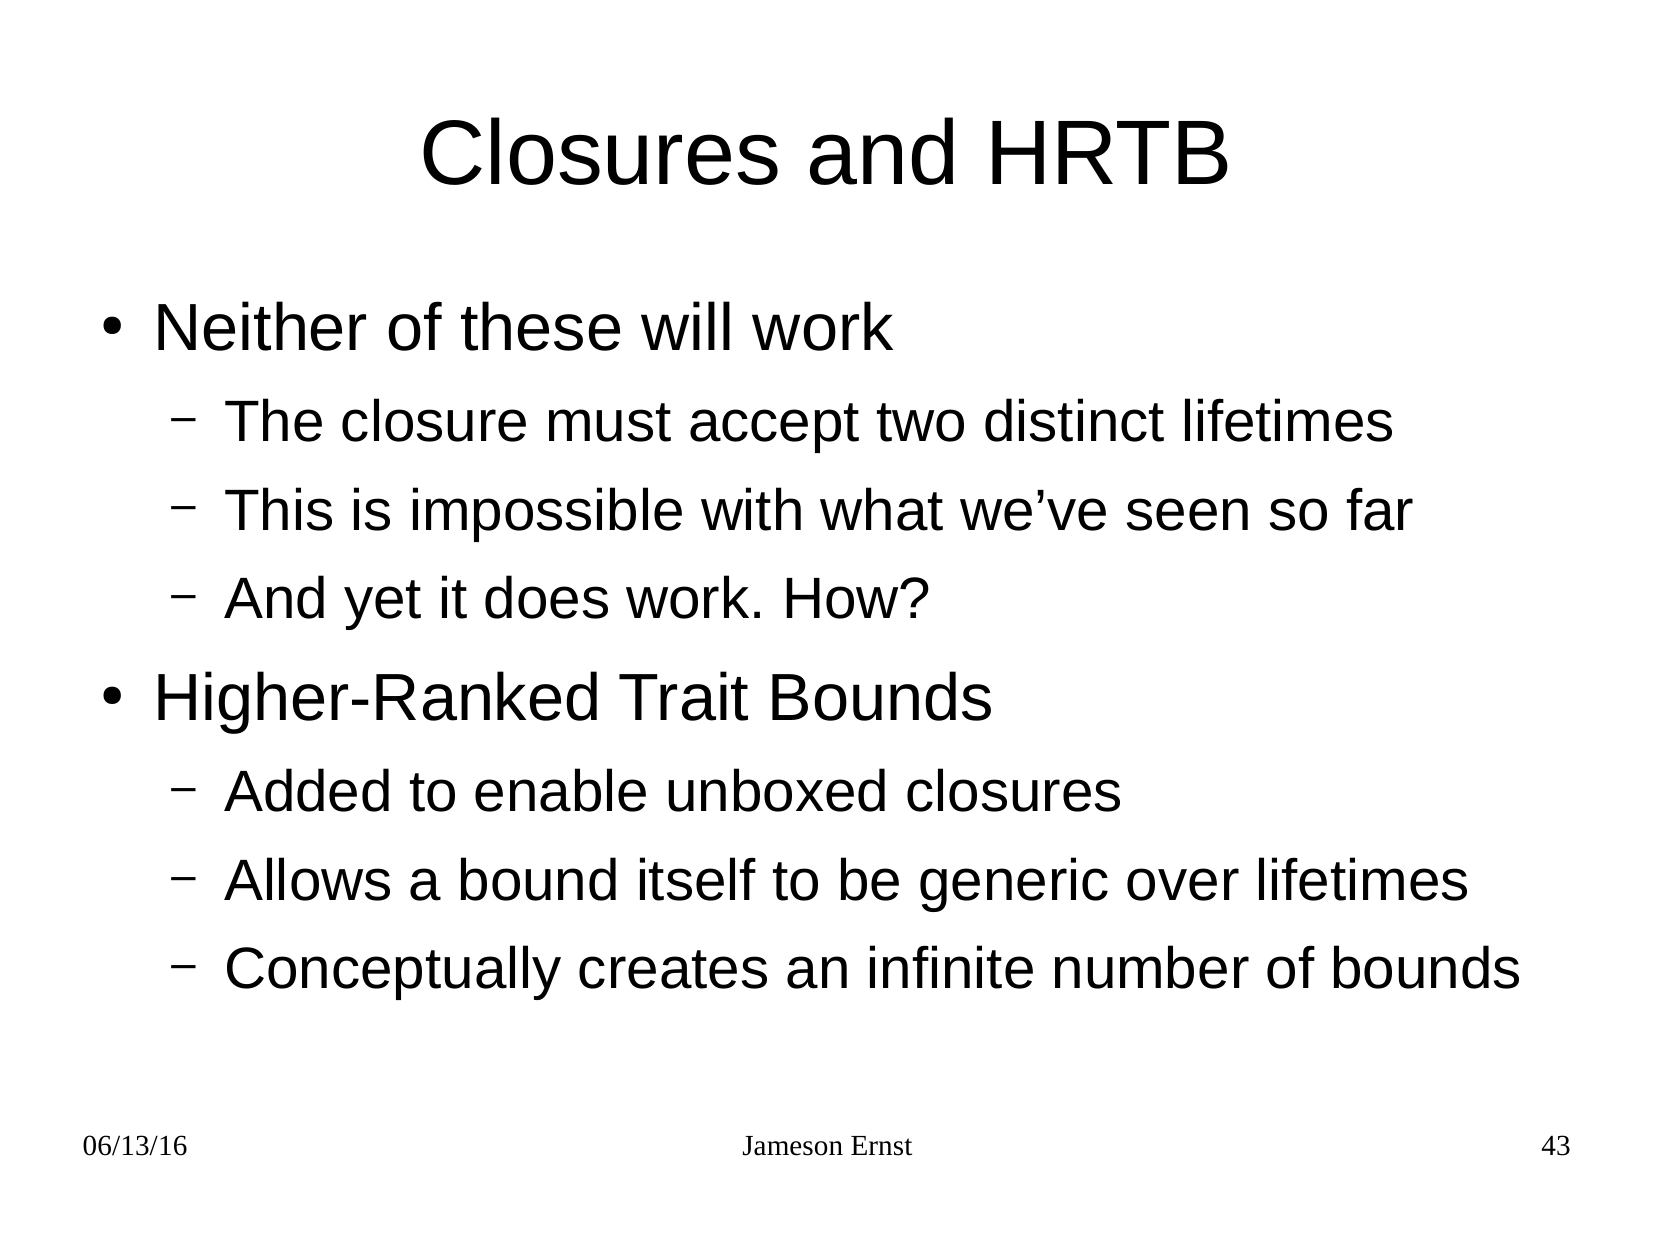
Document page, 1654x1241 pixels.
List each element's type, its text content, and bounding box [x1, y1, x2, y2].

list Neither of these will work The closure must accept two distinct lifetimes This is impossible with what we’ve seen so far And yet it does work. How? Higher-Ranked Trait Bounds Added to enable unboxed closures Allows a bound itself to be generic over lifetimes Conceptually creates an infinite number of bounds [82, 290, 1571, 1010]
title Closures and HRTB [82, 49, 1571, 257]
